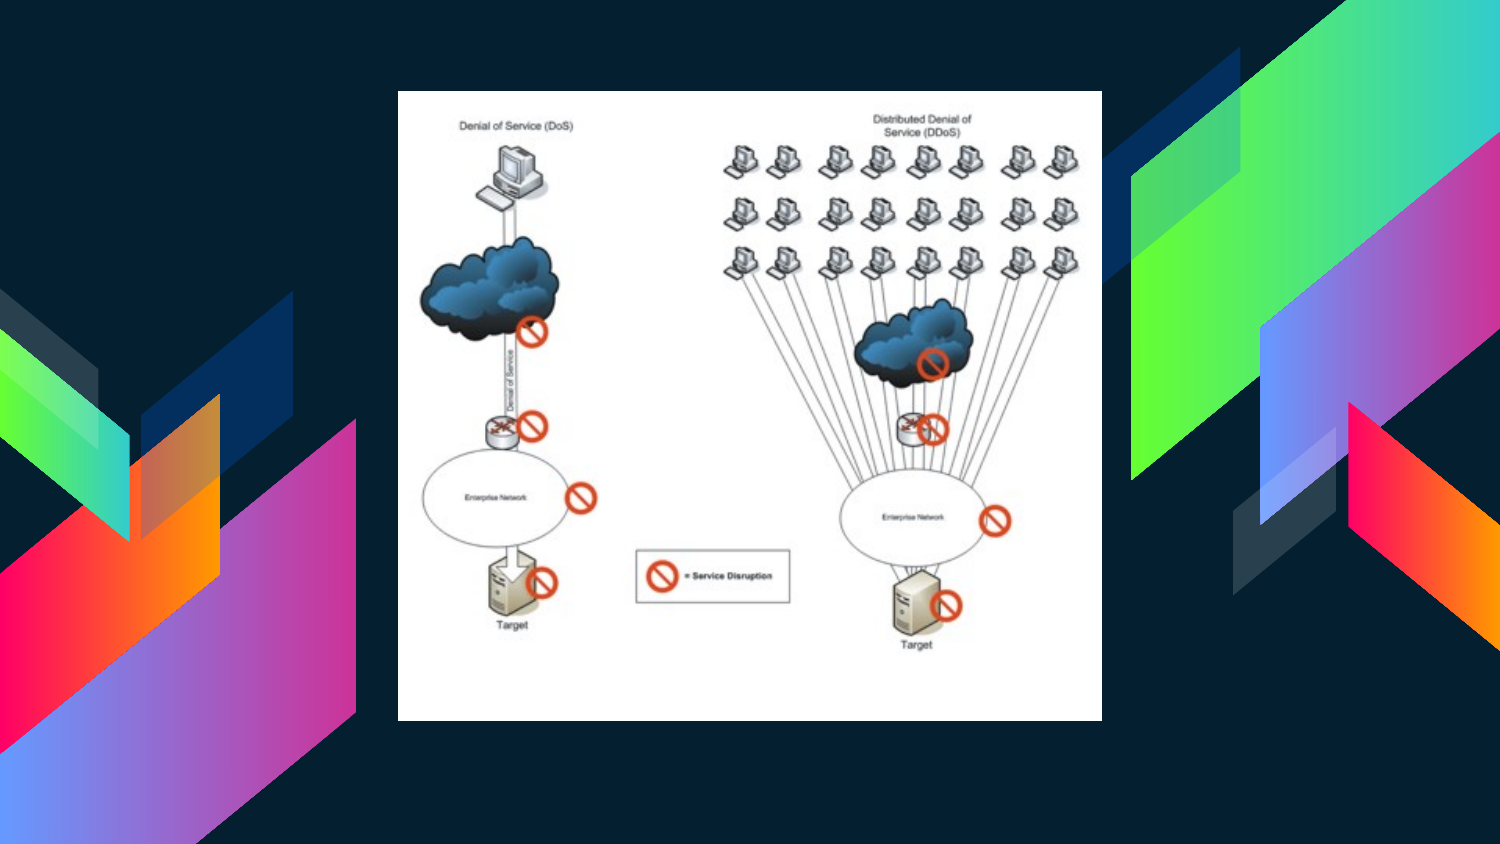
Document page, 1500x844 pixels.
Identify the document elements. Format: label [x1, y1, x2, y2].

picture [398, 91, 1102, 721]
